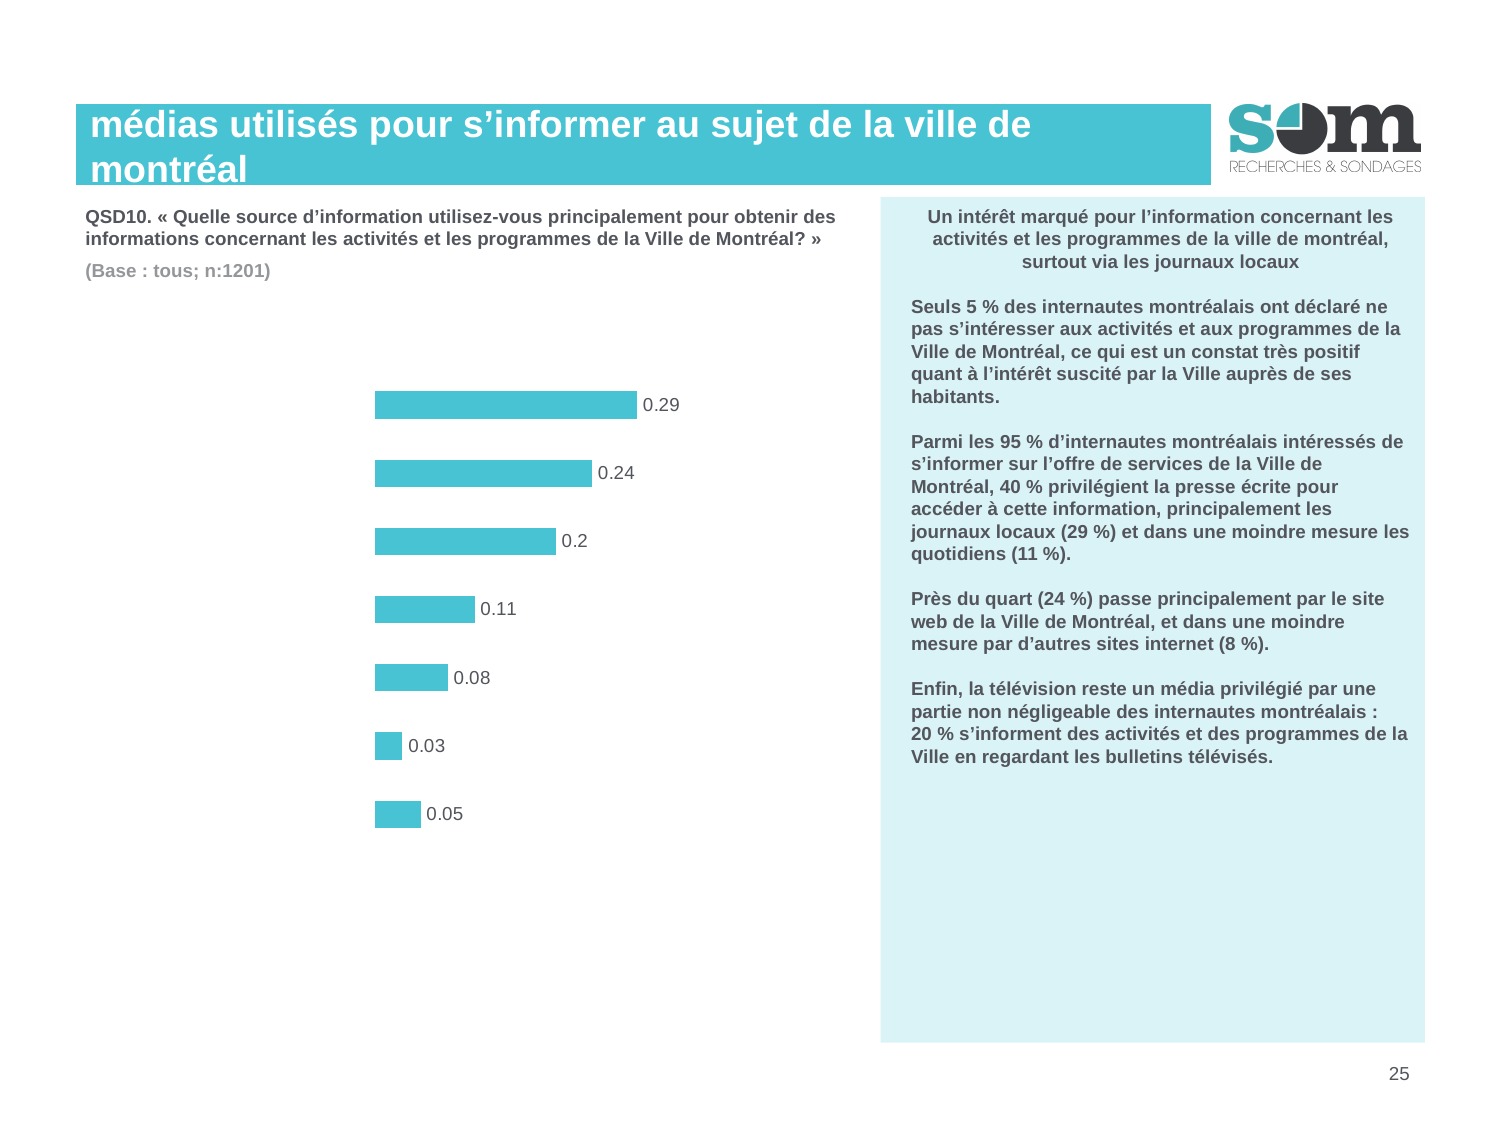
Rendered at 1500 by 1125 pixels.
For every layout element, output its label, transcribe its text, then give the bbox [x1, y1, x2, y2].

chart [75, 322, 859, 898]
title médias utilisés pour s’informer au sujet de la ville de montréal [75, 103, 1212, 186]
picture [1229, 103, 1421, 172]
slide_number <numéro> [1074, 1042, 1425, 1103]
list QSD10. « Quelle source d’information utilisez-vous principalement pour obtenir des informations concernant les activités et les programmes de la Ville de Montréal? » (Base : tous; n:1201) [54, 196, 881, 328]
list Un intérêt marqué pour l’information concernant les activités et les programmes de la ville de montréal, surtout via les journaux locaux Seuls 5 % des internautes montréalais ont déclaré ne pas s’intéresser aux activités et aux programmes de la Ville de Montréal, ce qui est un constat très positif quant à l’intérêt suscité par la Ville auprès de ses habitants. Parmi les 95 % d’internautes montréalais intéressés de s’informer sur l’offre de services de la Ville de Montréal, 40 % privilégient la presse écrite pour accéder à cette information, principalement les journaux locaux (29 %) et dans une moindre mesure les quotidiens (11 %). Près du quart (24 %) passe principalement par le site web de la Ville de Montréal, et dans une moindre mesure par d’autres sites internet (8 %). Enfin, la télévision reste un média privilégié par une partie non négligeable des internautes montréalais : 20 % s’informent des activités et des programmes de la Ville en regardant les bulletins télévisés. [880, 196, 1425, 1043]
